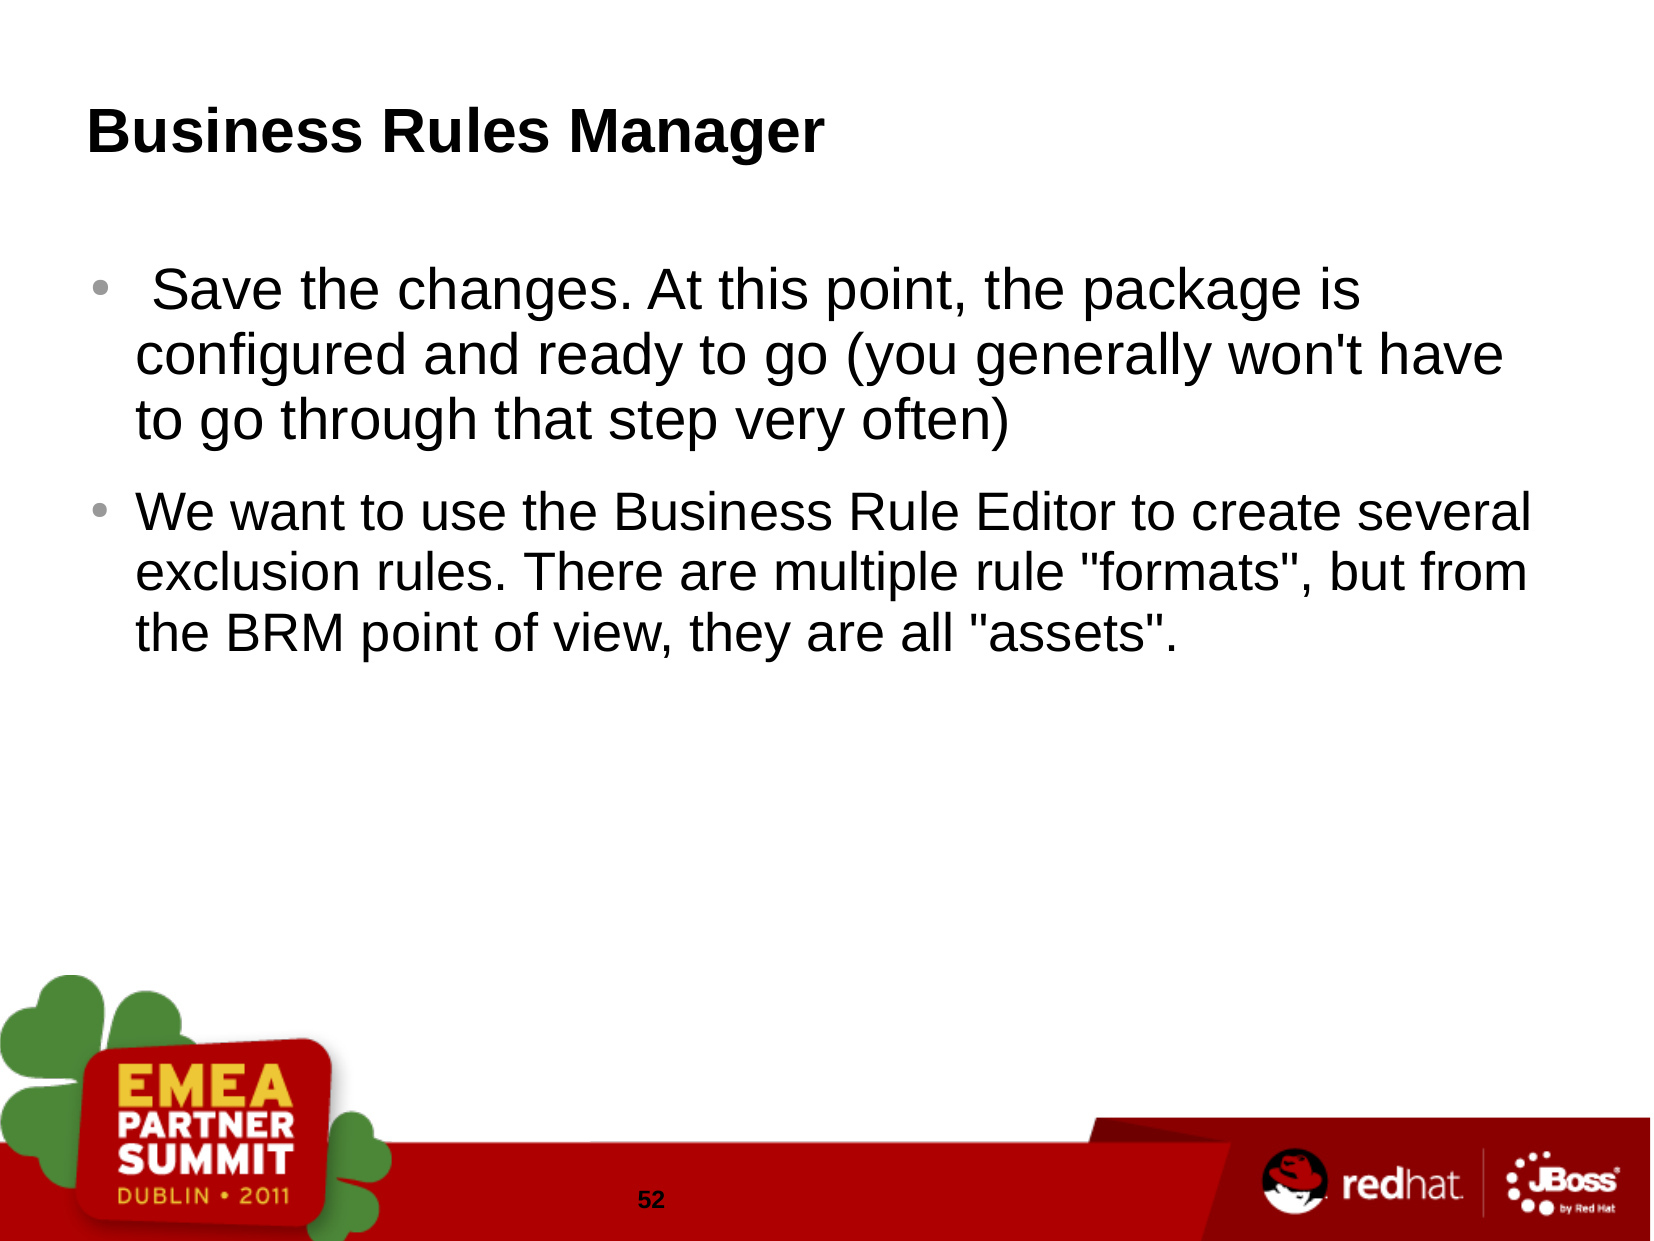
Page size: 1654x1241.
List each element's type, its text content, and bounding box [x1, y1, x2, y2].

title Business Rules Manager [86, 37, 1576, 226]
picture [0, 975, 1651, 1241]
list Save the changes. At this point, the package is configured and ready to go (you generally won't have to go through that step very often) We want to use the Business Rule Editor to create several exclusion rules. There are multiple rule "formats", but from the BRM point of view, they are all "assets". [75, 256, 1564, 1051]
